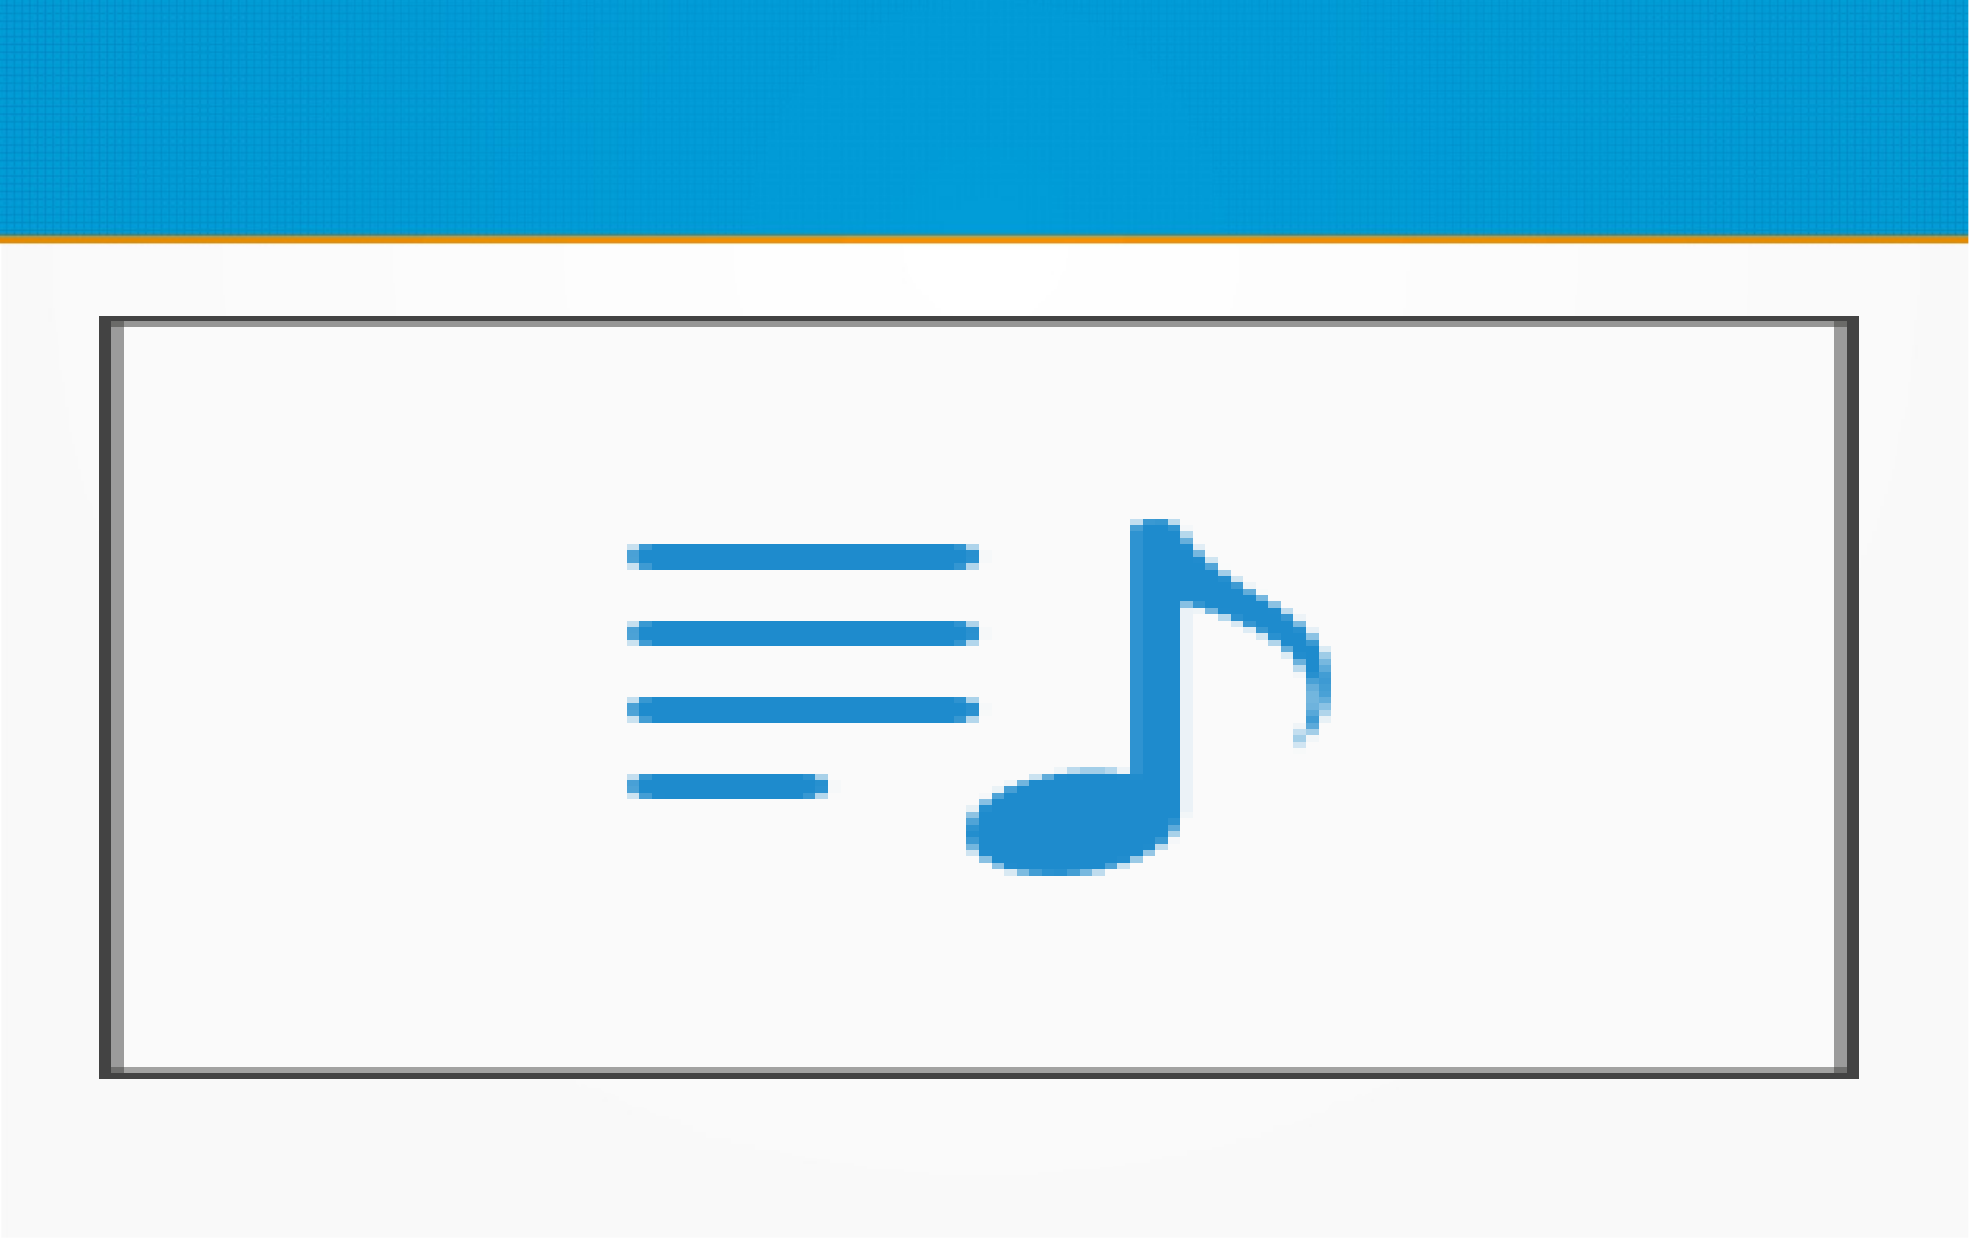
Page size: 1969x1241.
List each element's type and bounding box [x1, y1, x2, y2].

picture [0, 233, 1969, 1241]
text_box [98, 315, 1861, 1081]
